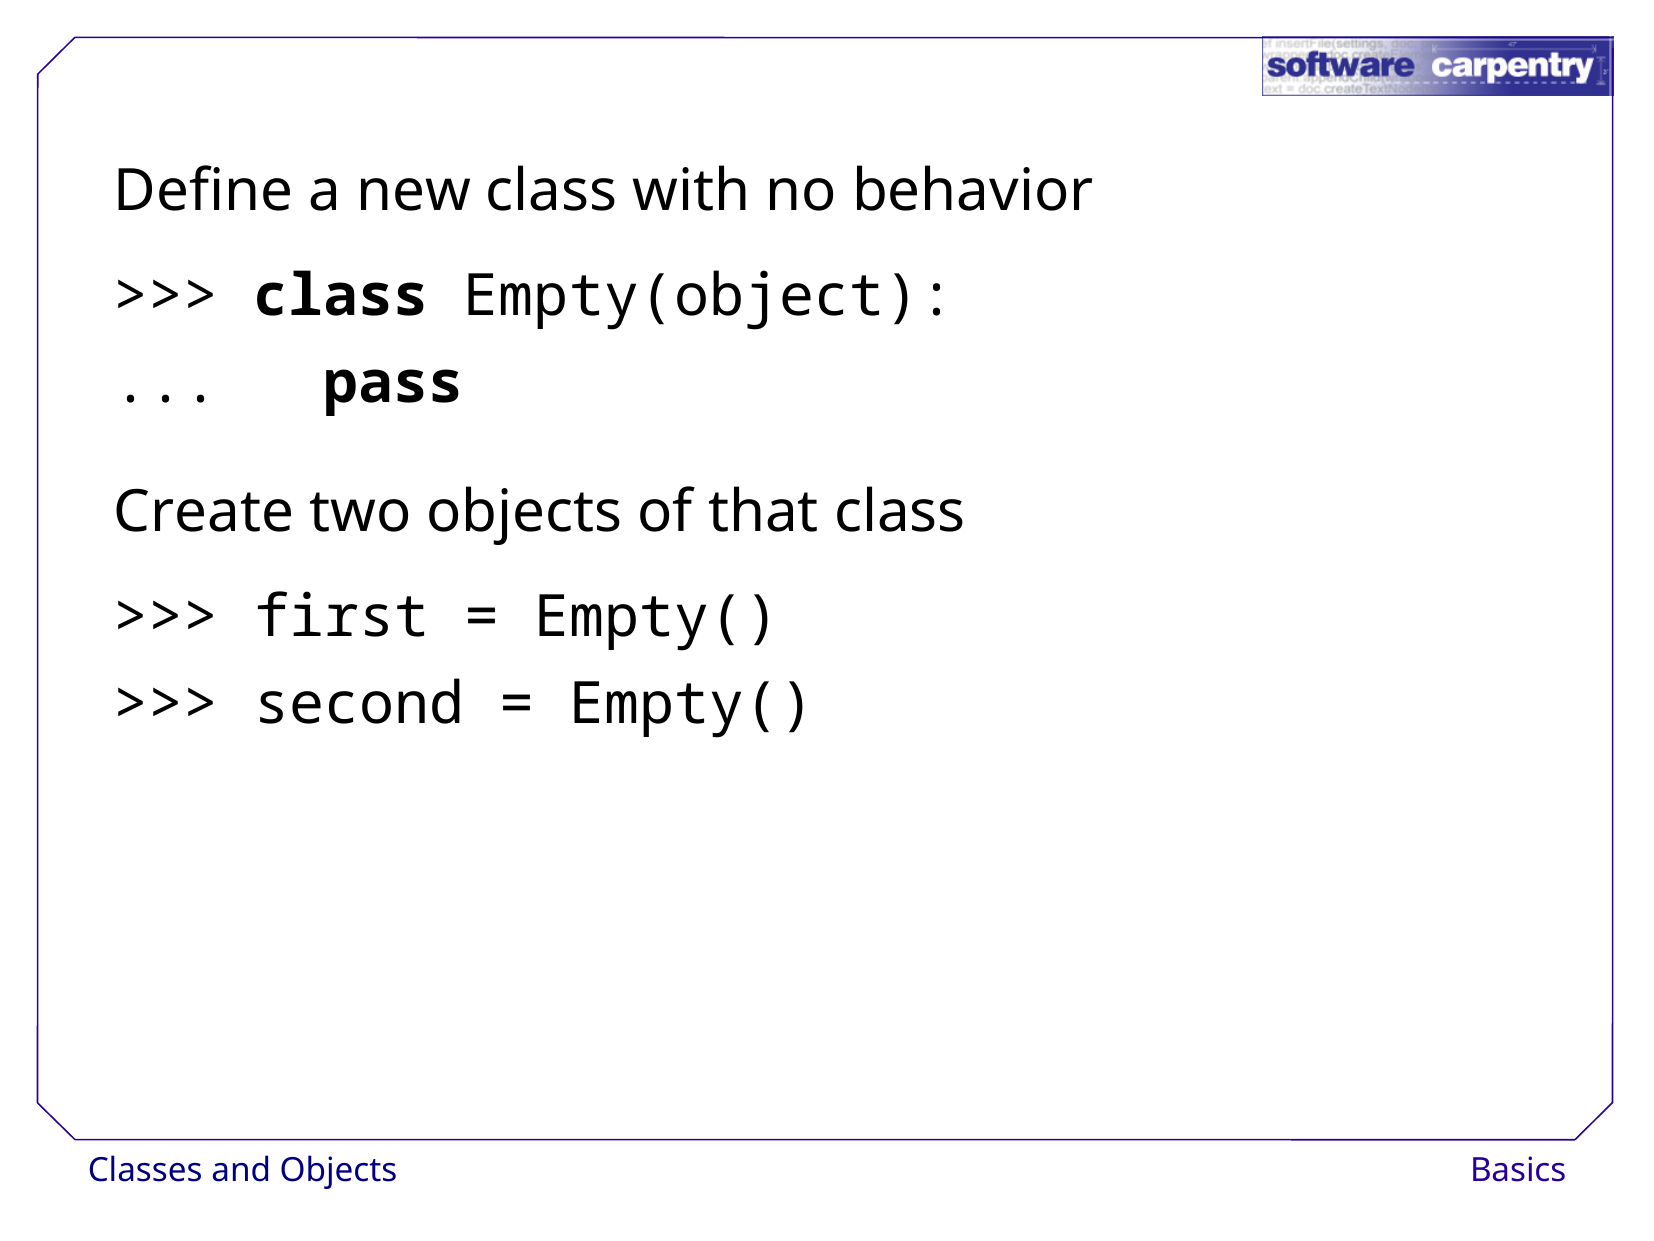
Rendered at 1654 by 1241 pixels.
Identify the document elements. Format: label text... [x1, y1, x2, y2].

text_box >>> class Empty(object): ... pass [99, 231, 1517, 422]
picture [1262, 36, 1614, 96]
text_box Define a new class with no behavior [99, 109, 1517, 231]
text_box Create two objects of that class [99, 430, 1517, 552]
text_box >>> first = Empty() >>> second = Empty() [99, 552, 1517, 744]
